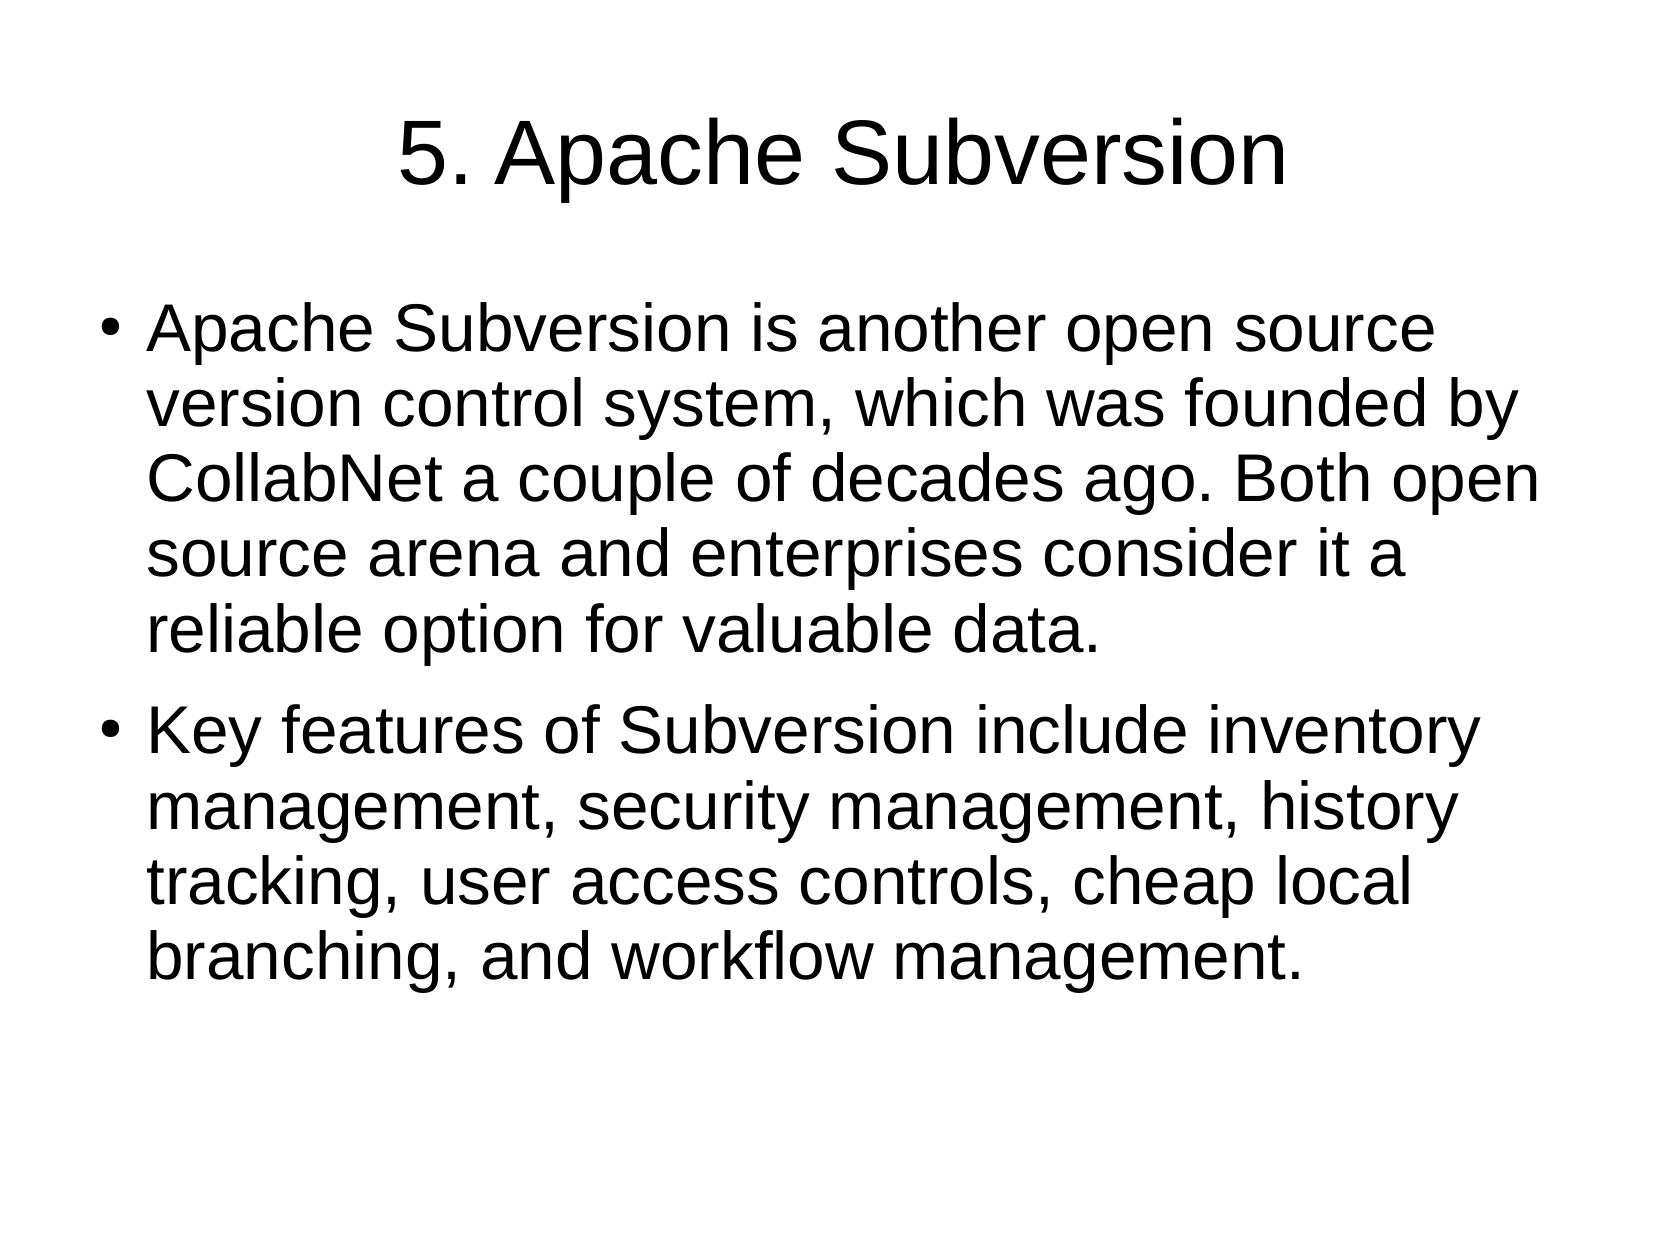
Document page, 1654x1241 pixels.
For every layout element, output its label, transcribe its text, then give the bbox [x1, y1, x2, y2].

title 5. Apache Subversion [82, 49, 1571, 257]
list Apache Subversion is another open source version control system, which was founded by CollabNet a couple of decades ago. Both open source arena and enterprises consider it a reliable option for valuable data. Key features of Subversion include inventory management, security management, history tracking, user access controls, cheap local branching, and workflow management. [82, 290, 1571, 1010]
